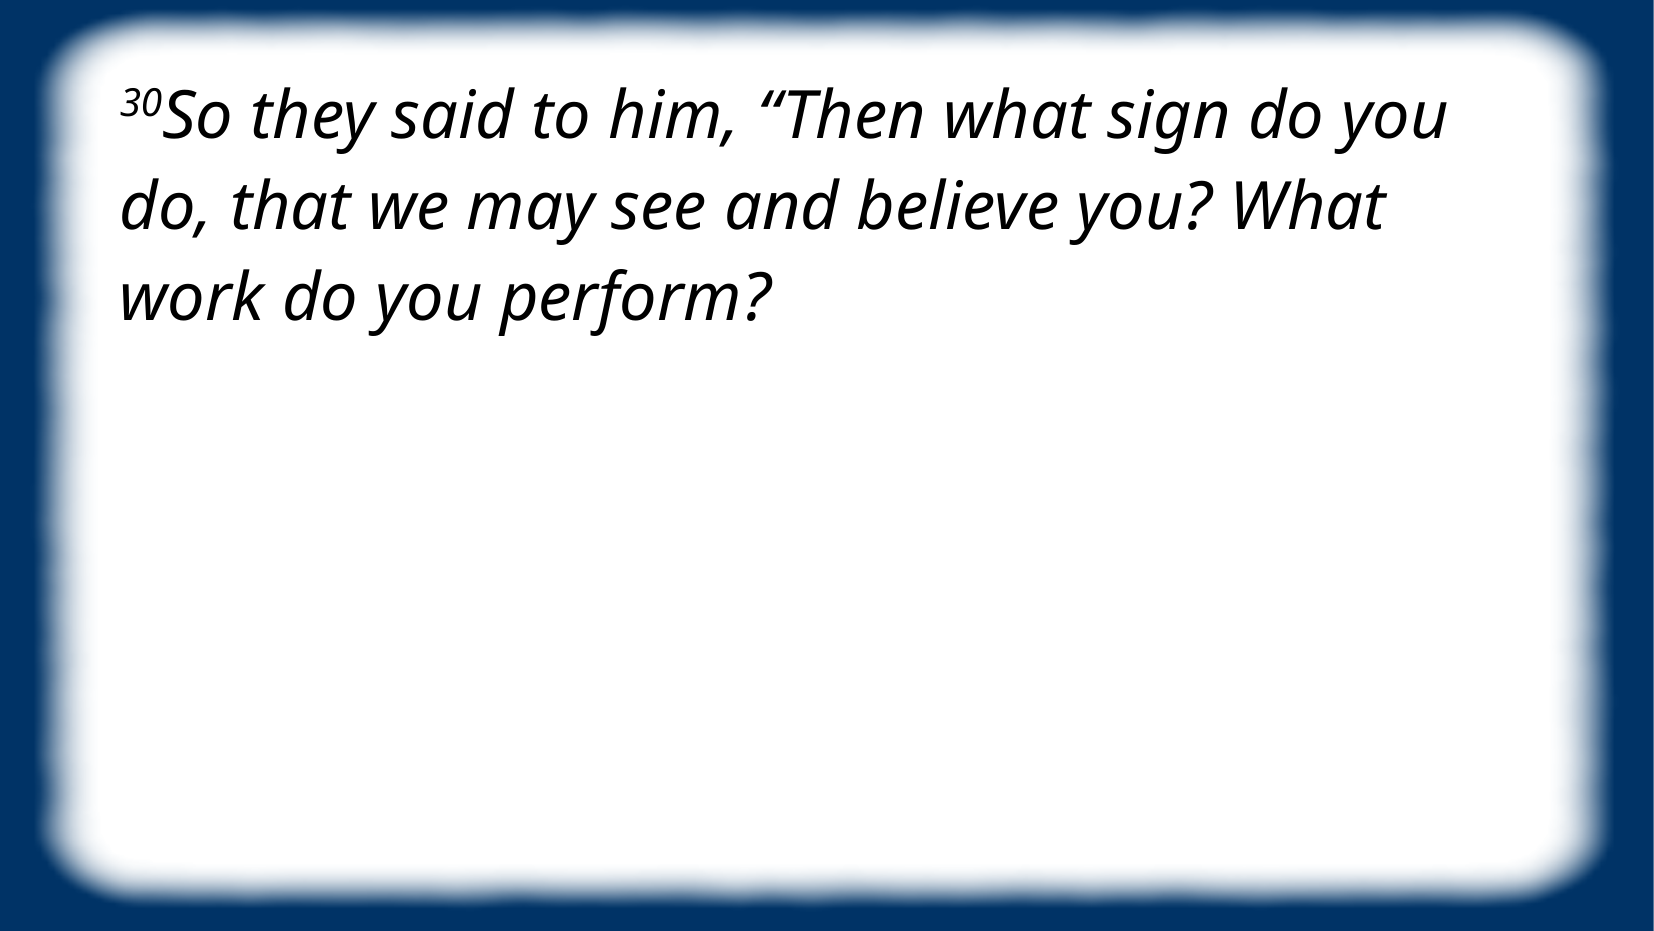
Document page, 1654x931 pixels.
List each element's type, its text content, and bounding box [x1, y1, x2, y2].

text_box 30So they said to him, “Then what sign do you do, that we may see and believe you? What work do you perform? [105, 60, 1546, 342]
picture [0, 0, 1654, 931]
